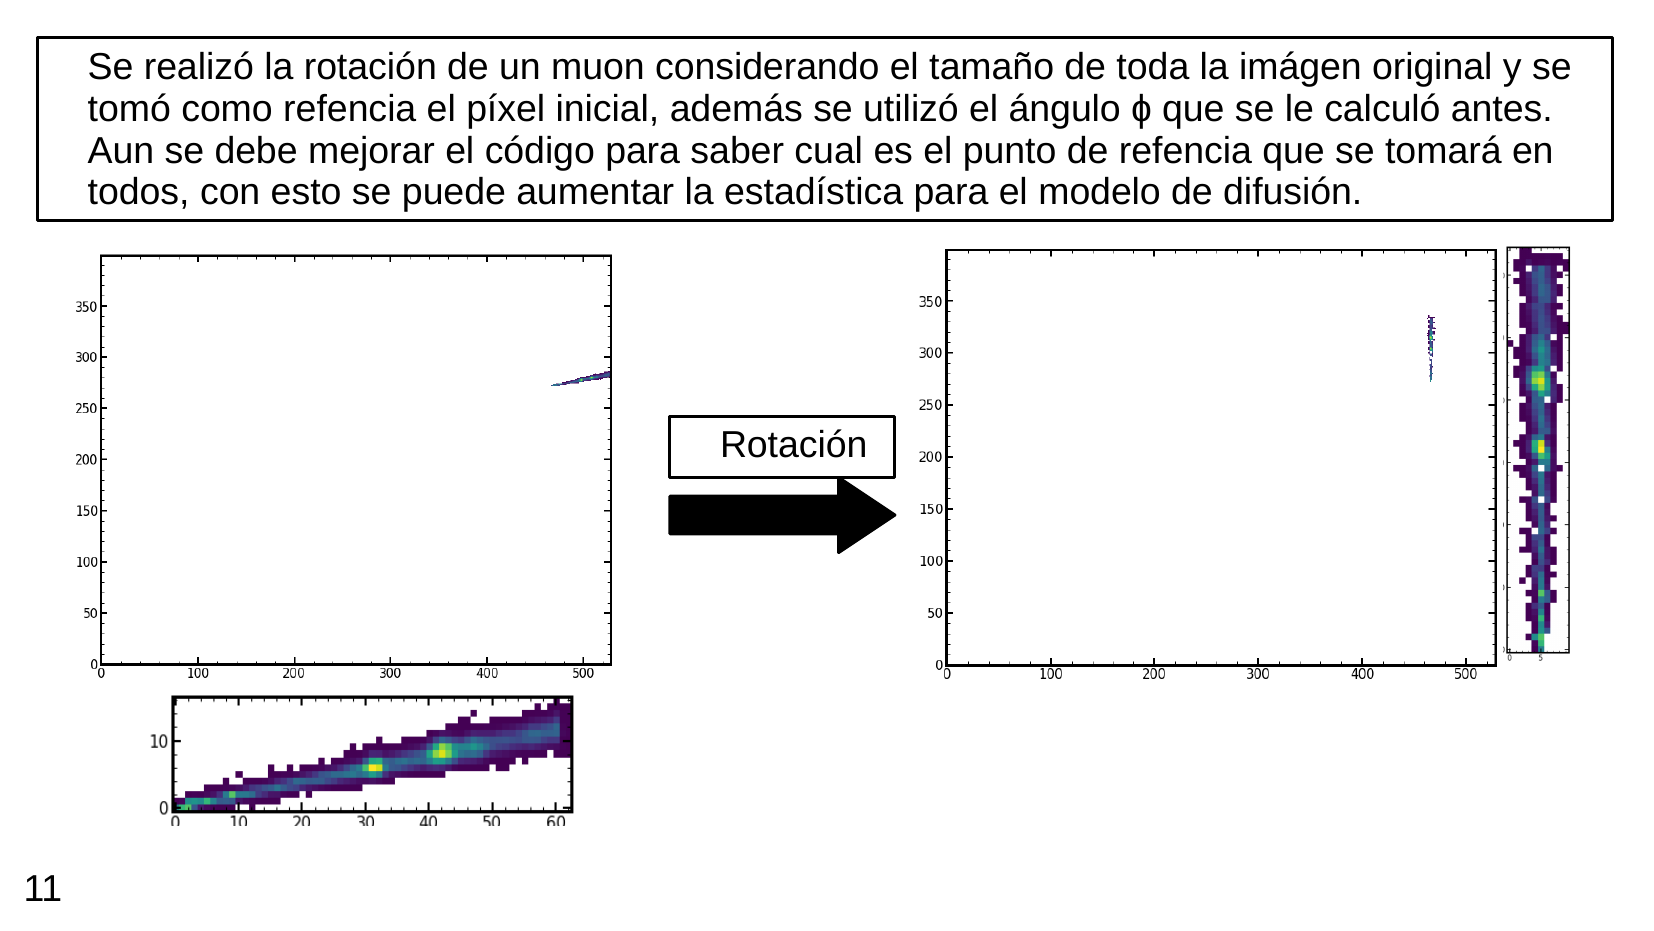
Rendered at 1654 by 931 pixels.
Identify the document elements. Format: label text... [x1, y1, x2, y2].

text_box Rotación [669, 416, 894, 478]
picture [894, 243, 1501, 687]
text_box Se realizó la rotación de un muon considerando el tamaño de toda la imágen original y se tomó como refencia el píxel inicial, además se utilizó el ángulo ɸ que se le calculó antes. Aun se debe mejorar el código para saber cual es el punto de refencia que se tomará en todos, con esto se puede aumentar la estadística para el modelo de difusión. [37, 37, 1613, 221]
picture [69, 249, 633, 826]
text_box <number> [8, 860, 638, 931]
picture [1503, 243, 1572, 665]
text_box [669, 479, 894, 553]
